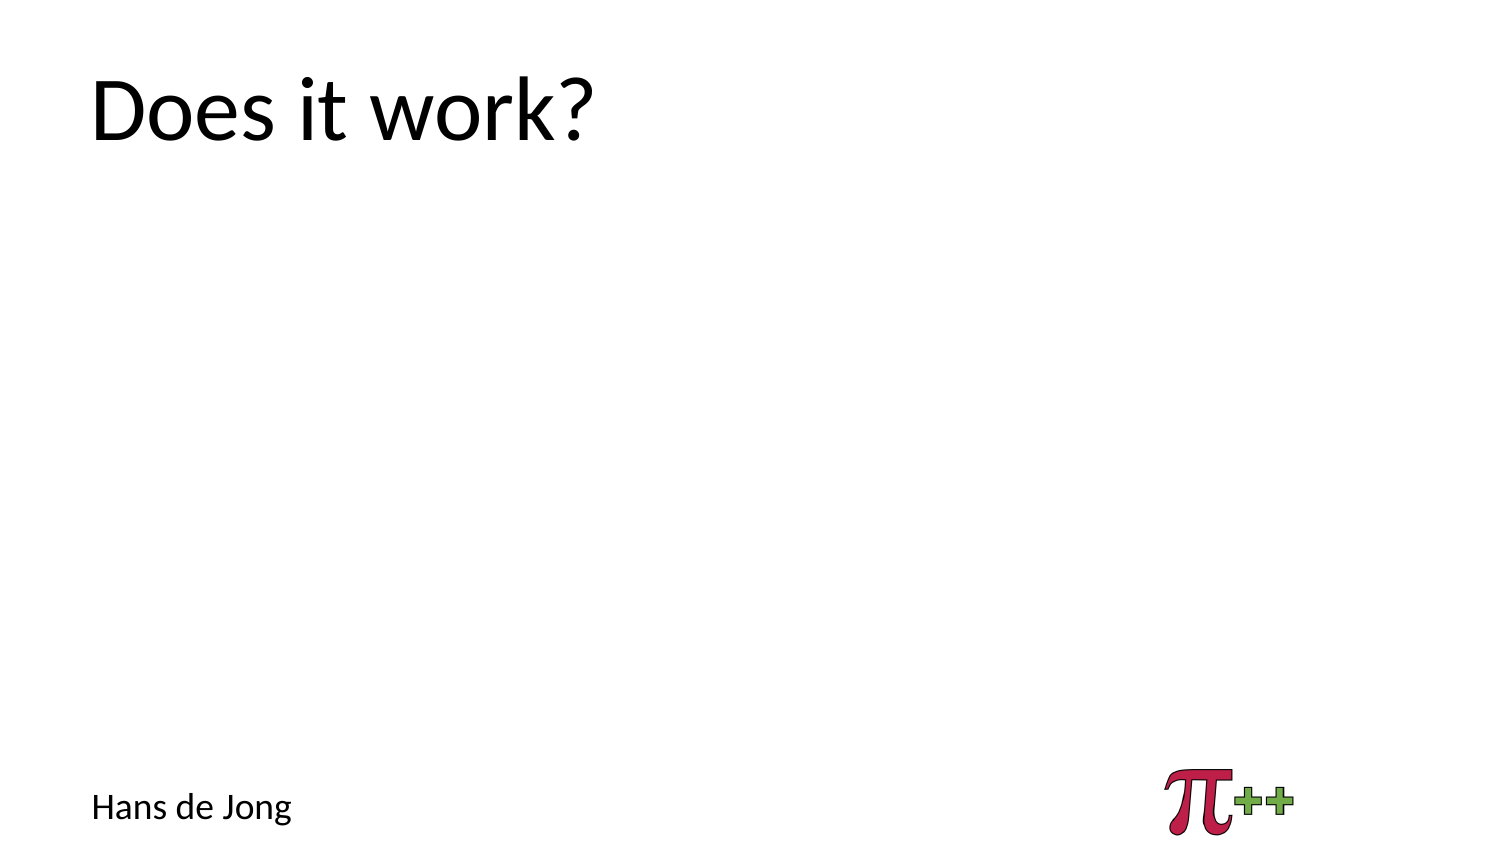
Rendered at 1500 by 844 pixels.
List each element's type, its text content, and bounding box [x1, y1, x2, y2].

title Does it work? [75, 33, 1426, 175]
